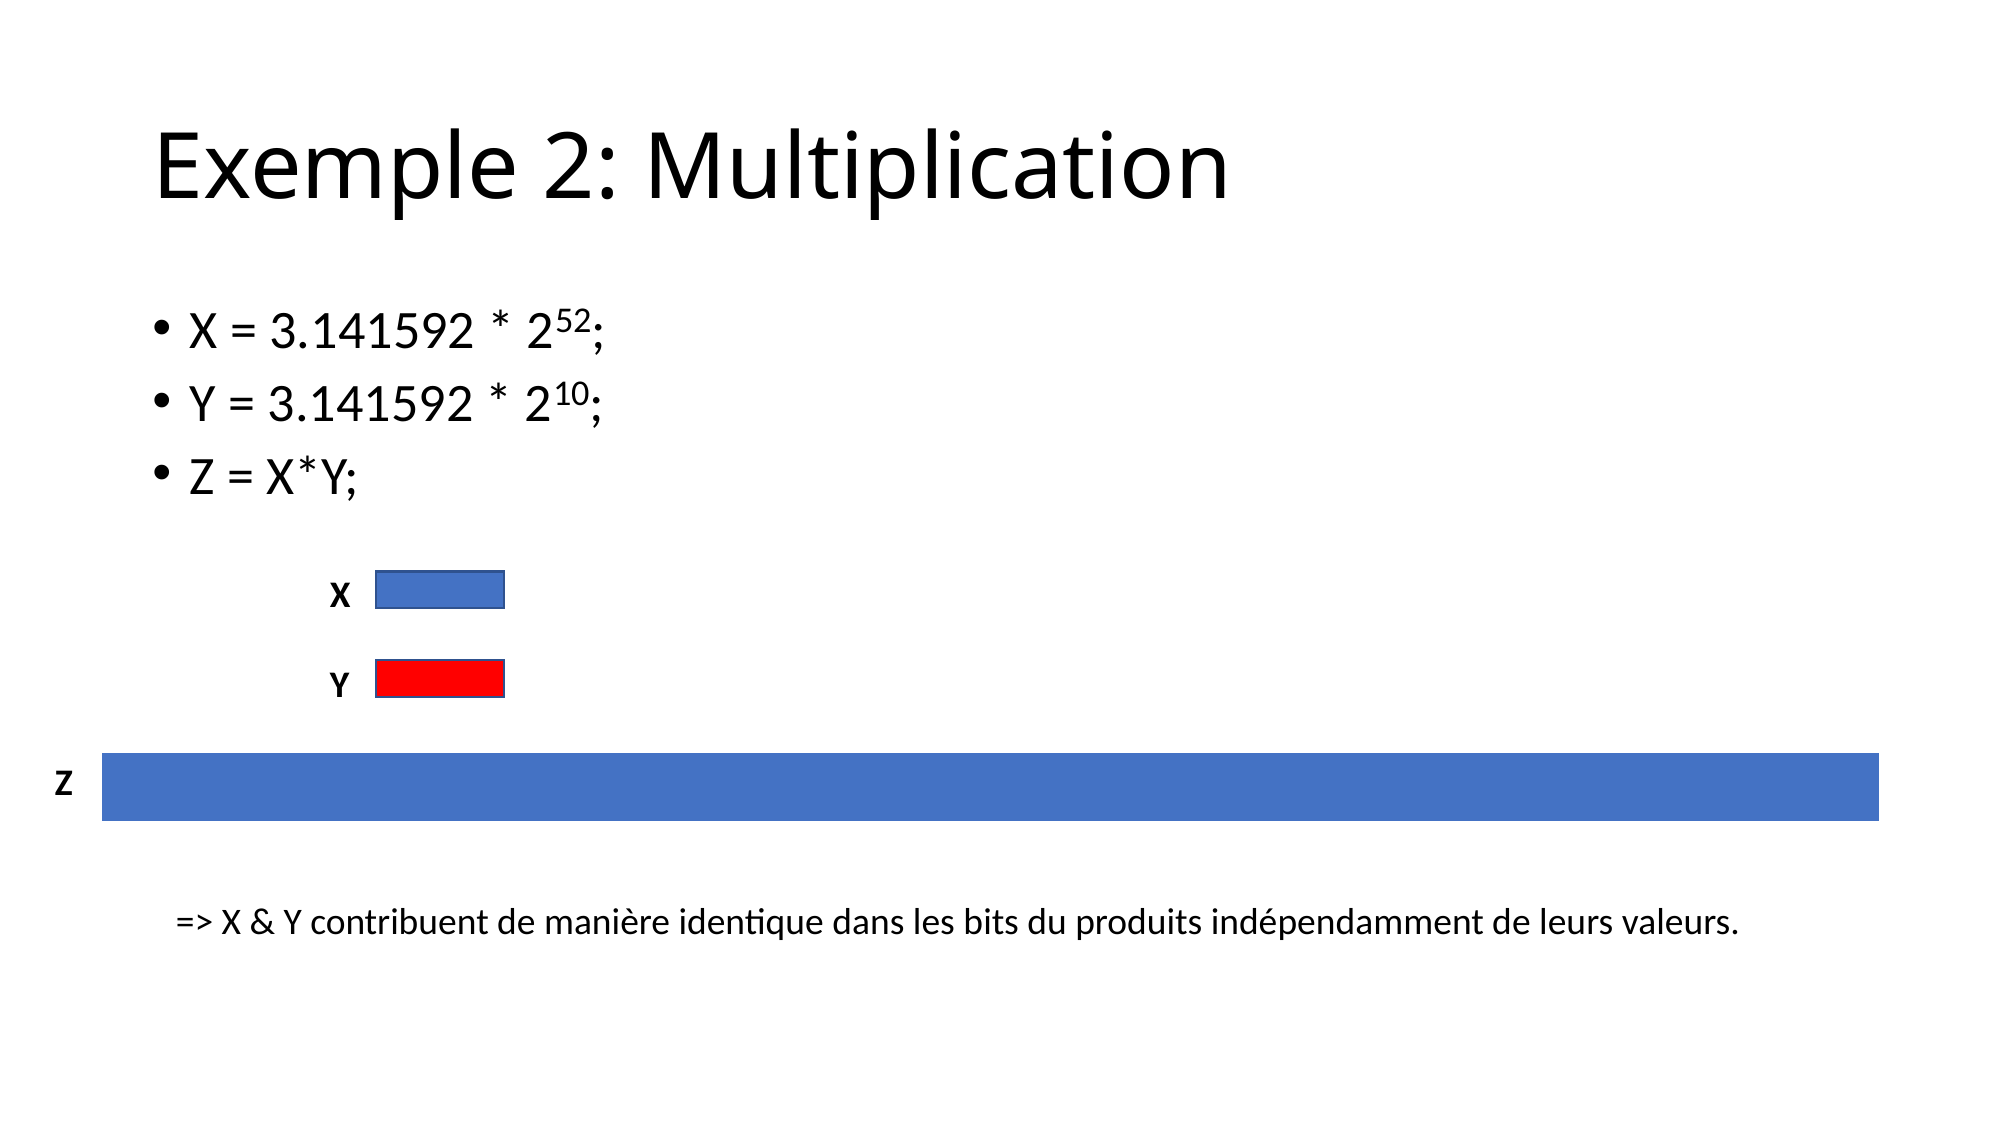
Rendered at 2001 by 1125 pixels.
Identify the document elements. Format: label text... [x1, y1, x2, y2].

table_header [444, 753, 478, 821]
table_header [205, 753, 239, 821]
table_header [1743, 753, 1778, 821]
table_header [342, 753, 376, 821]
table_header [1572, 753, 1607, 821]
table_header [1504, 753, 1538, 821]
text_box X Y [314, 562, 366, 714]
table_header [136, 753, 171, 821]
table_header [1196, 753, 1231, 821]
table_header [512, 753, 547, 821]
table_header [1436, 753, 1470, 821]
table_header [991, 753, 1025, 821]
table_header [615, 753, 649, 821]
table_header [273, 753, 307, 821]
text_box => X & Y contribuent de manière identique dans les bits du produits indépendamment de leurs valeurs. [160, 889, 1763, 950]
table_header [1025, 753, 1060, 821]
table_header [1094, 753, 1128, 821]
text_box [376, 571, 504, 608]
table_header [1299, 753, 1333, 821]
list X = 3.141592 * 252; Y = 3.141592 * 210; Z = X*Y; [137, 299, 1863, 517]
table_header [376, 753, 410, 821]
table_header [1607, 753, 1641, 821]
title Exemple 2: Multiplication [137, 59, 1863, 278]
table_header [1367, 753, 1401, 821]
table_header [1265, 753, 1299, 821]
table_header [307, 753, 342, 821]
table_header [752, 753, 786, 821]
table_header [410, 753, 444, 821]
table_header [1778, 753, 1812, 821]
table_header [478, 753, 512, 821]
table_header [820, 753, 854, 821]
table_header [1470, 753, 1504, 821]
table_header [1231, 753, 1265, 821]
table_header [786, 753, 820, 821]
table_header [1401, 753, 1436, 821]
table_header [1812, 753, 1846, 821]
text_box [376, 660, 504, 697]
table_header [1675, 753, 1709, 821]
table_header [102, 753, 136, 821]
table_header [1162, 753, 1196, 821]
table_header [889, 753, 923, 821]
table_header [1641, 753, 1675, 821]
table_header [239, 753, 273, 821]
table_header [683, 753, 718, 821]
table_header [1538, 753, 1572, 821]
table_header [1060, 753, 1094, 821]
text_box Z [39, 750, 89, 812]
table_header [1333, 753, 1367, 821]
table_header [1709, 753, 1743, 821]
table_header [649, 753, 683, 821]
table_header [1128, 753, 1162, 821]
table_header [547, 753, 581, 821]
table_header [923, 753, 957, 821]
table_header [957, 753, 991, 821]
table_header [854, 753, 889, 821]
table_header [171, 753, 205, 821]
table_header [718, 753, 752, 821]
table_header [1846, 753, 1879, 821]
table_header [581, 753, 615, 821]
